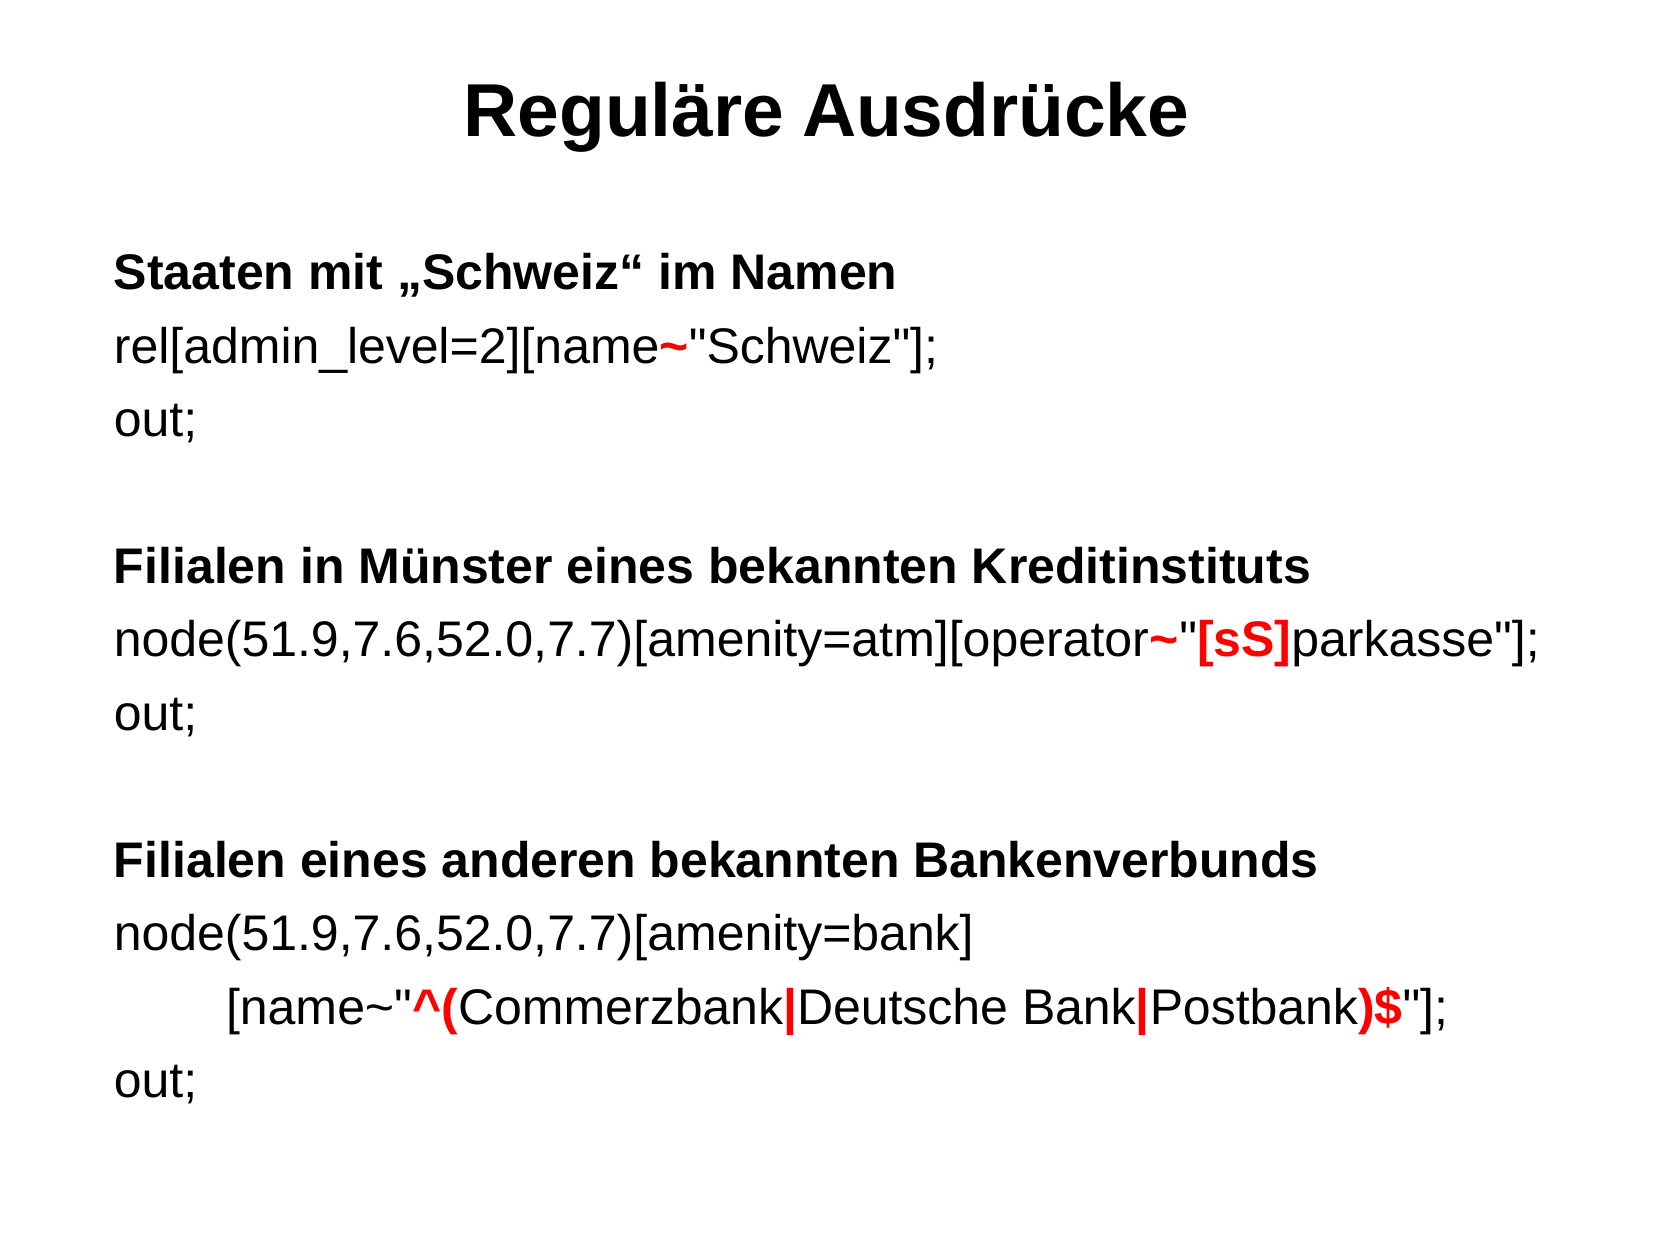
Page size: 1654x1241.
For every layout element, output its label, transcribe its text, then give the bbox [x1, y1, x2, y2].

text_box Staaten mit „Schweiz“ im Namen rel[admin_level=2][name~"Schweiz"]; out; Filialen in Münster eines bekannten Kreditinstituts node(51.9,7.6,52.0,7.7)[amenity=atm][operator~"[sS]parkasse"]; out; Filialen eines anderen bekannten Bankenverbunds node(51.9,7.6,52.0,7.7)[amenity=bank] [name~"^(Commerzbank|Deutsche Bank|Postbank)$"]; out; [99, 236, 1558, 1116]
text_box Reguläre Ausdrücke [448, 61, 1205, 160]
